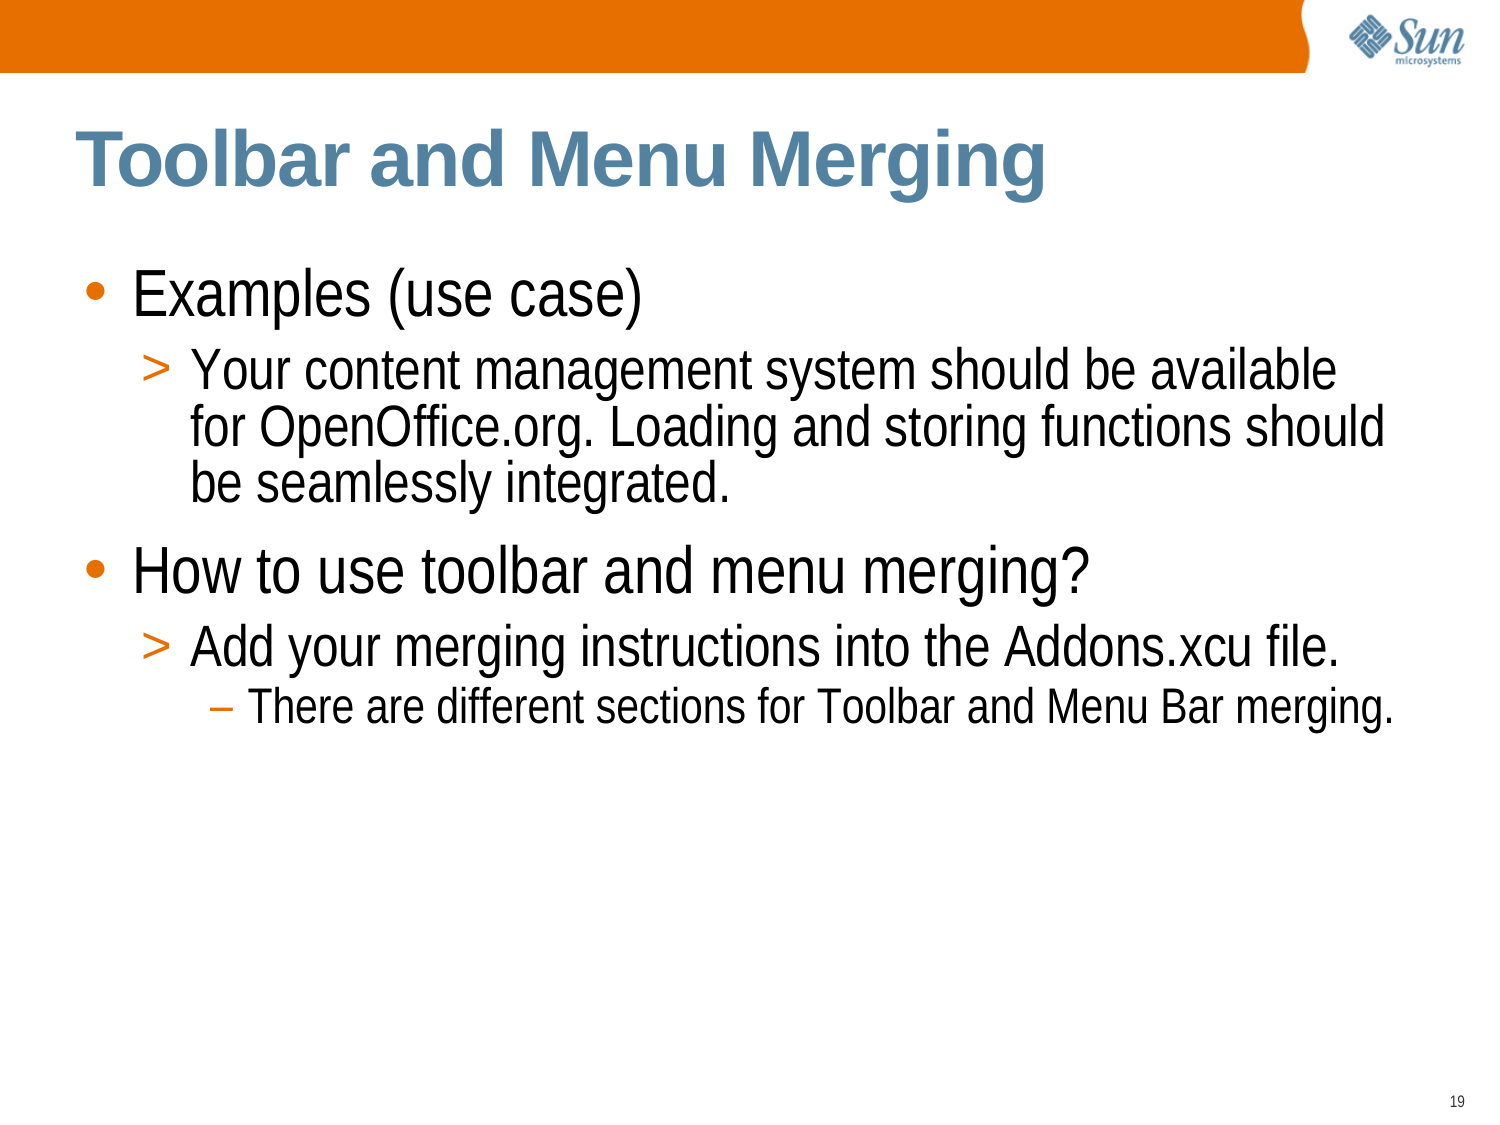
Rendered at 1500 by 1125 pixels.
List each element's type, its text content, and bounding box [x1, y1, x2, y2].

picture [0, 0, 1500, 73]
list Examples (use case) Your content management system should be available for OpenOffice.org. Loading and storing functions should be seamlessly integrated. How to use toolbar and menu merging? Add your merging instructions into the Addons.xcu file. There are different sections for Toolbar and Menu Bar merging. [64, 263, 1401, 1068]
title Toolbar and Menu Merging [75, 123, 1437, 227]
